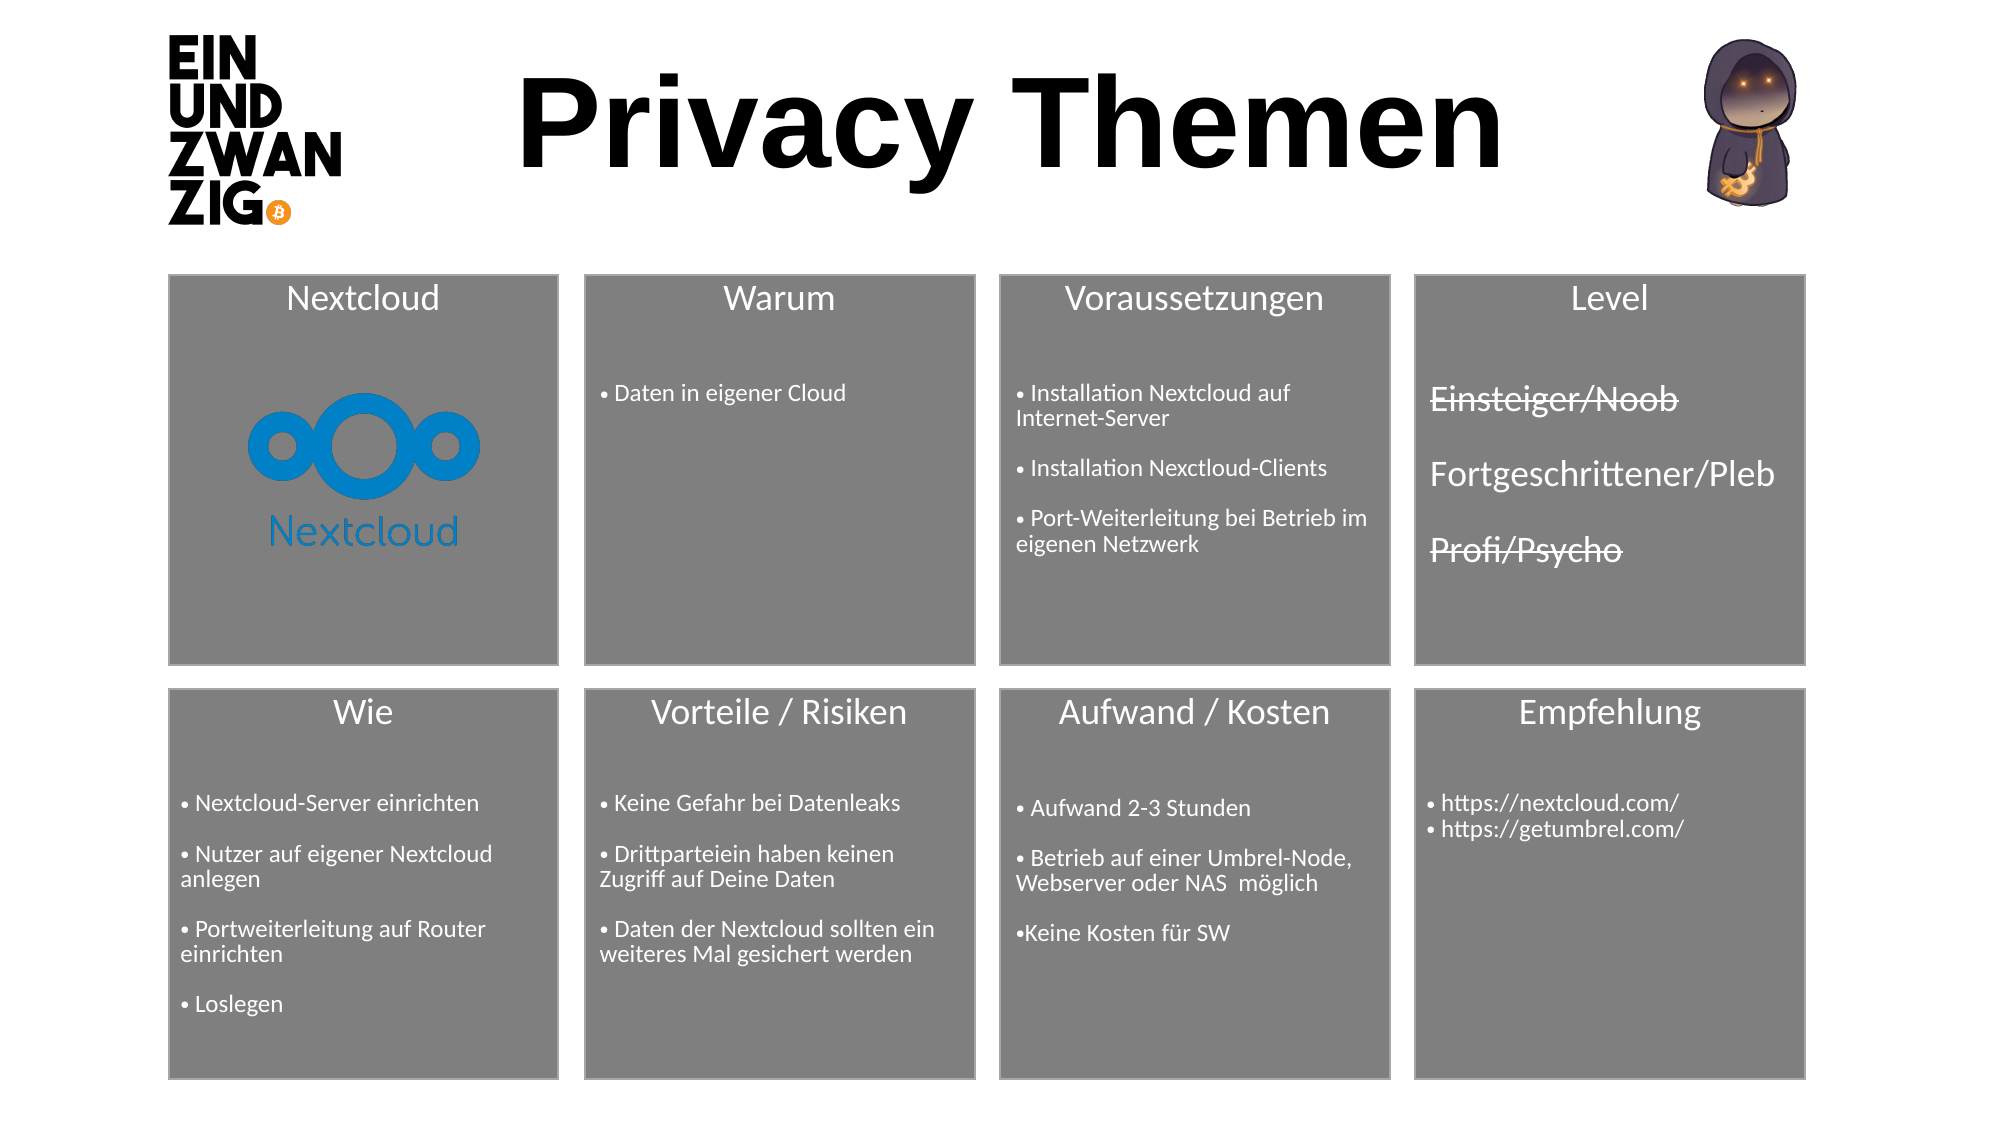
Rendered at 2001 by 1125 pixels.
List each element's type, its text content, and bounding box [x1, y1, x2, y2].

text_box Installation Nextcloud auf Internet-Server Installation Nexctloud-Clients Port-Weiterleitung bei Betrieb im eigenen Netzwerk [1001, 375, 1391, 665]
text_box Aufwand 2-3 Stunden Betrieb auf einer Umbrel-Node, Webserver oder NAS möglich Keine Kosten für SW [1001, 790, 1391, 1079]
picture [1607, 0, 1887, 260]
picture [168, 35, 358, 225]
text_box Daten in eigener Cloud [585, 375, 975, 665]
text_box Nextcloud-Server einrichten Nutzer auf eigener Nextcloud anlegen Portweiterleitung auf Router einrichten Loslegen [165, 786, 555, 1075]
picture [229, 374, 498, 566]
text_box Keine Gefahr bei Datenleaks Drittparteiein haben keinen Zugriff auf Deine Daten Daten der Nextcloud sollten ein weiteres Mal gesichert werden [585, 786, 974, 1075]
text_box https://nextcloud.com/ https://getumbrel.com/ [1411, 786, 1801, 1075]
text_box Nextcloud [169, 275, 558, 665]
text_box Einsteiger/Noob Fortgeschrittener/Pleb Profi/Psycho [1415, 375, 1805, 665]
